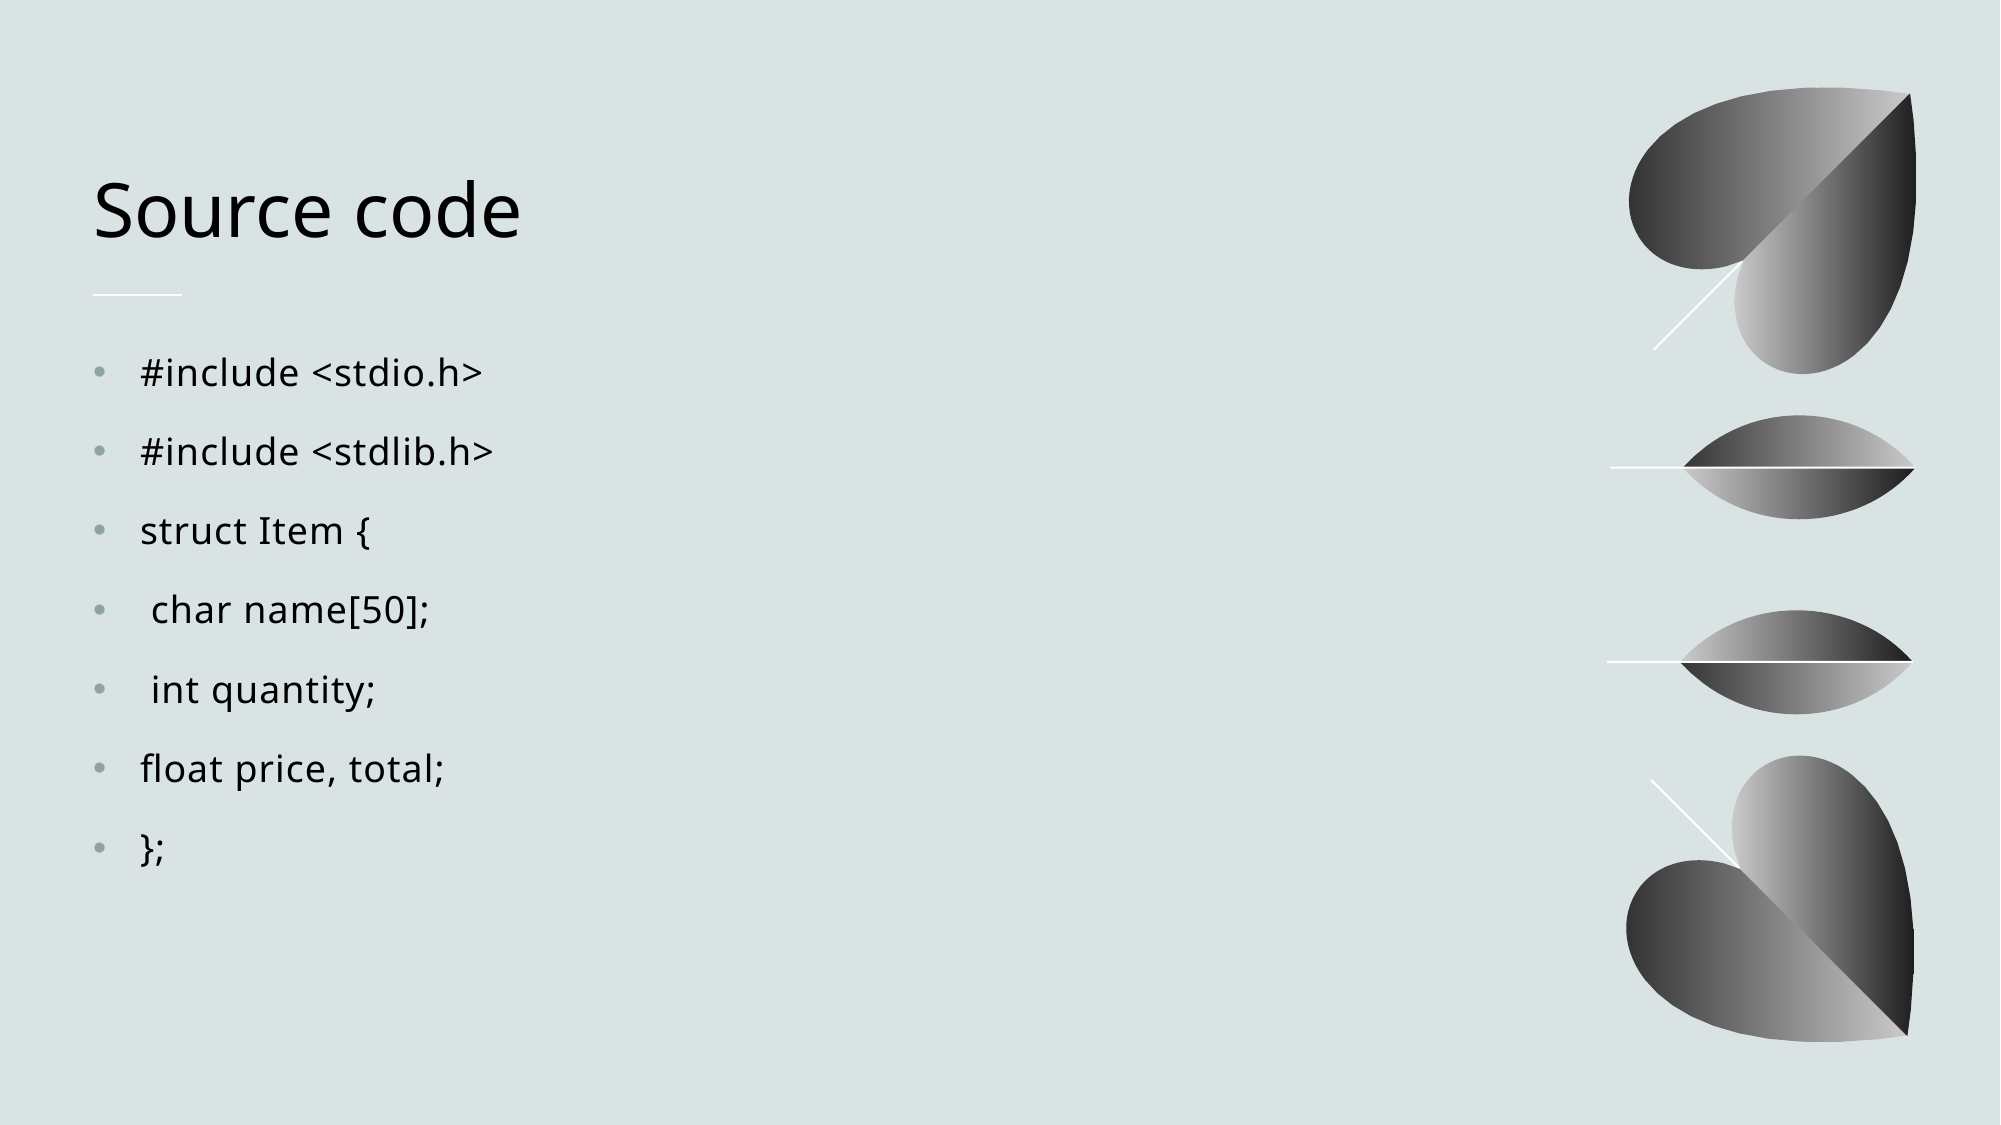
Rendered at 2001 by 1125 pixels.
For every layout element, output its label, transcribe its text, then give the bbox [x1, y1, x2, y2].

title Source code [93, 65, 1512, 261]
list #include <stdio.h> #include <stdlib.h> struct Item { char name[50]; int quantity; float price, total; }; [93, 327, 1513, 1022]
